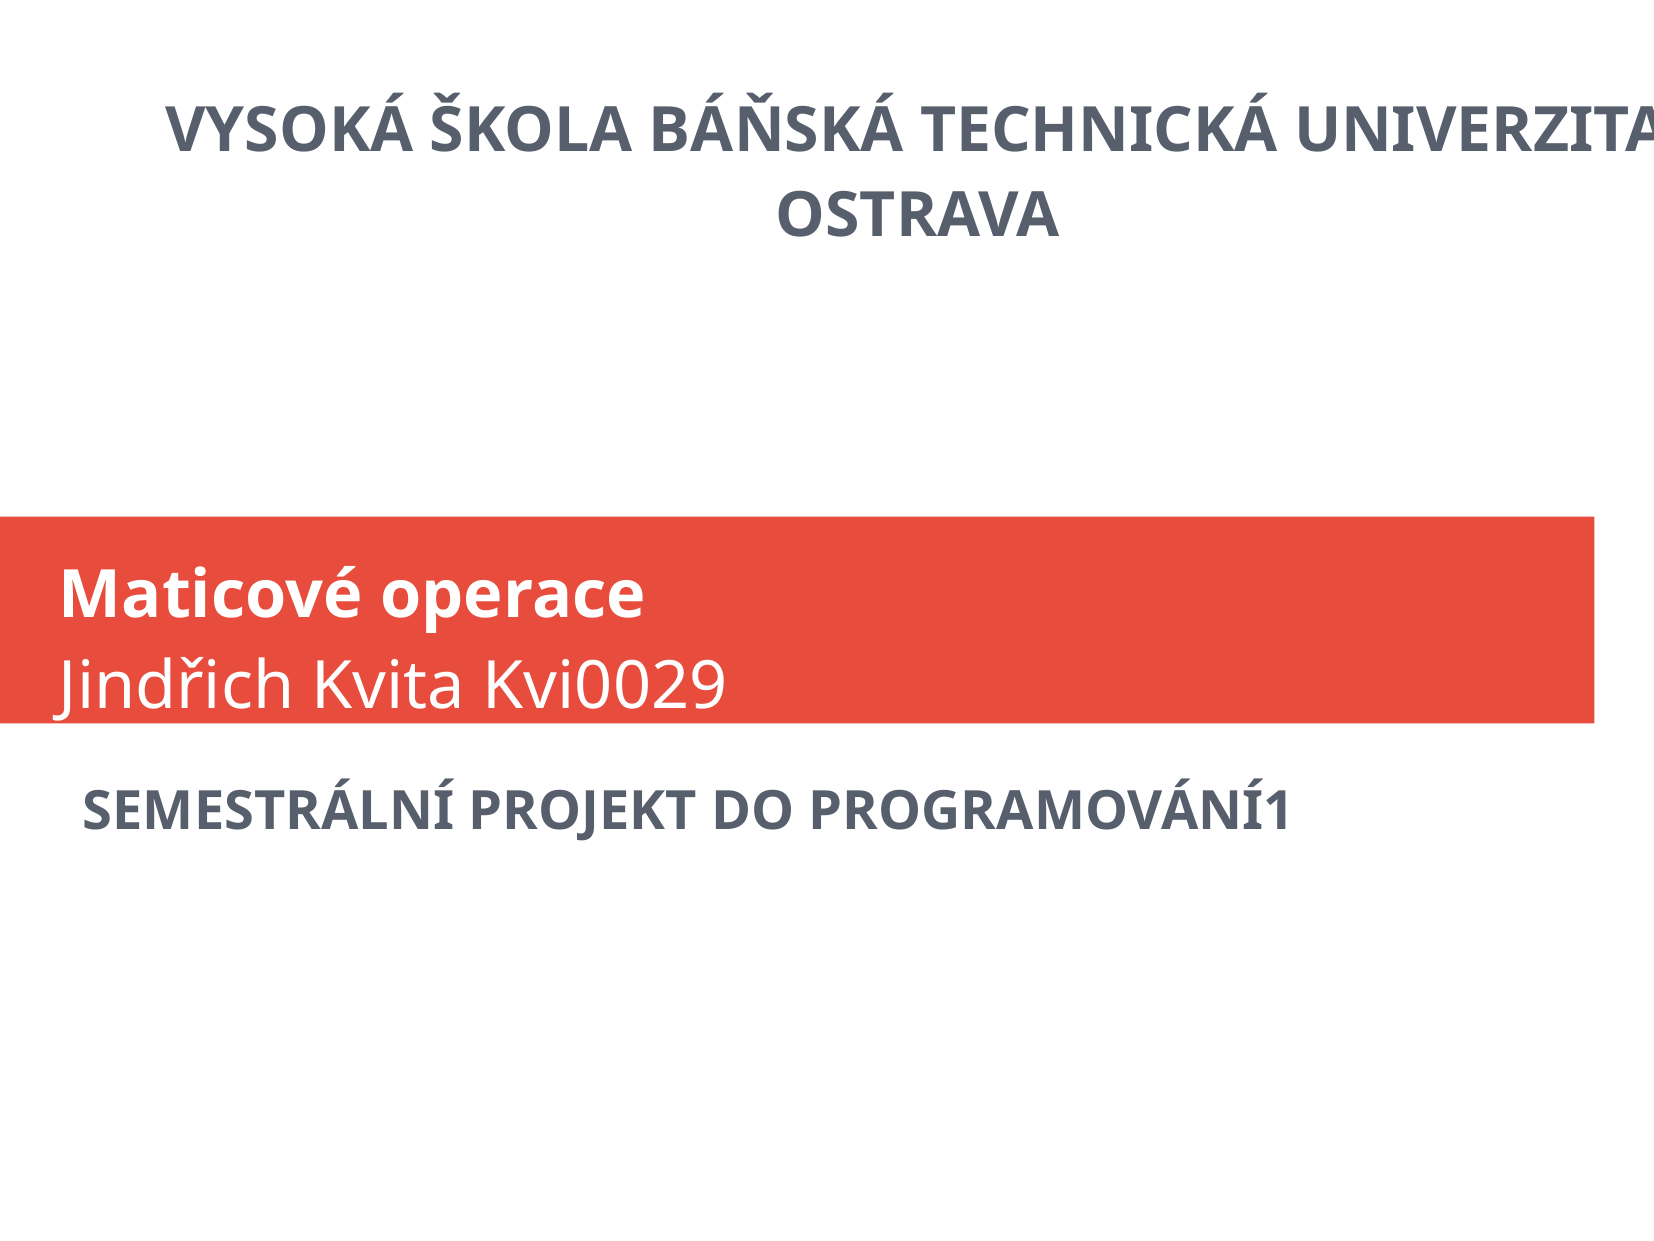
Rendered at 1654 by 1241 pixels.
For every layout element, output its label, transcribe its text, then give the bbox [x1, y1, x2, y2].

text_box Semestrální projekt do programování1 [82, 771, 1637, 933]
title Maticové operace Jindřich Kvita Kvi0029 [59, 546, 1595, 694]
subtitle Vysoká škola Báňská Technická univerzita Ostrava [165, 85, 1654, 499]
